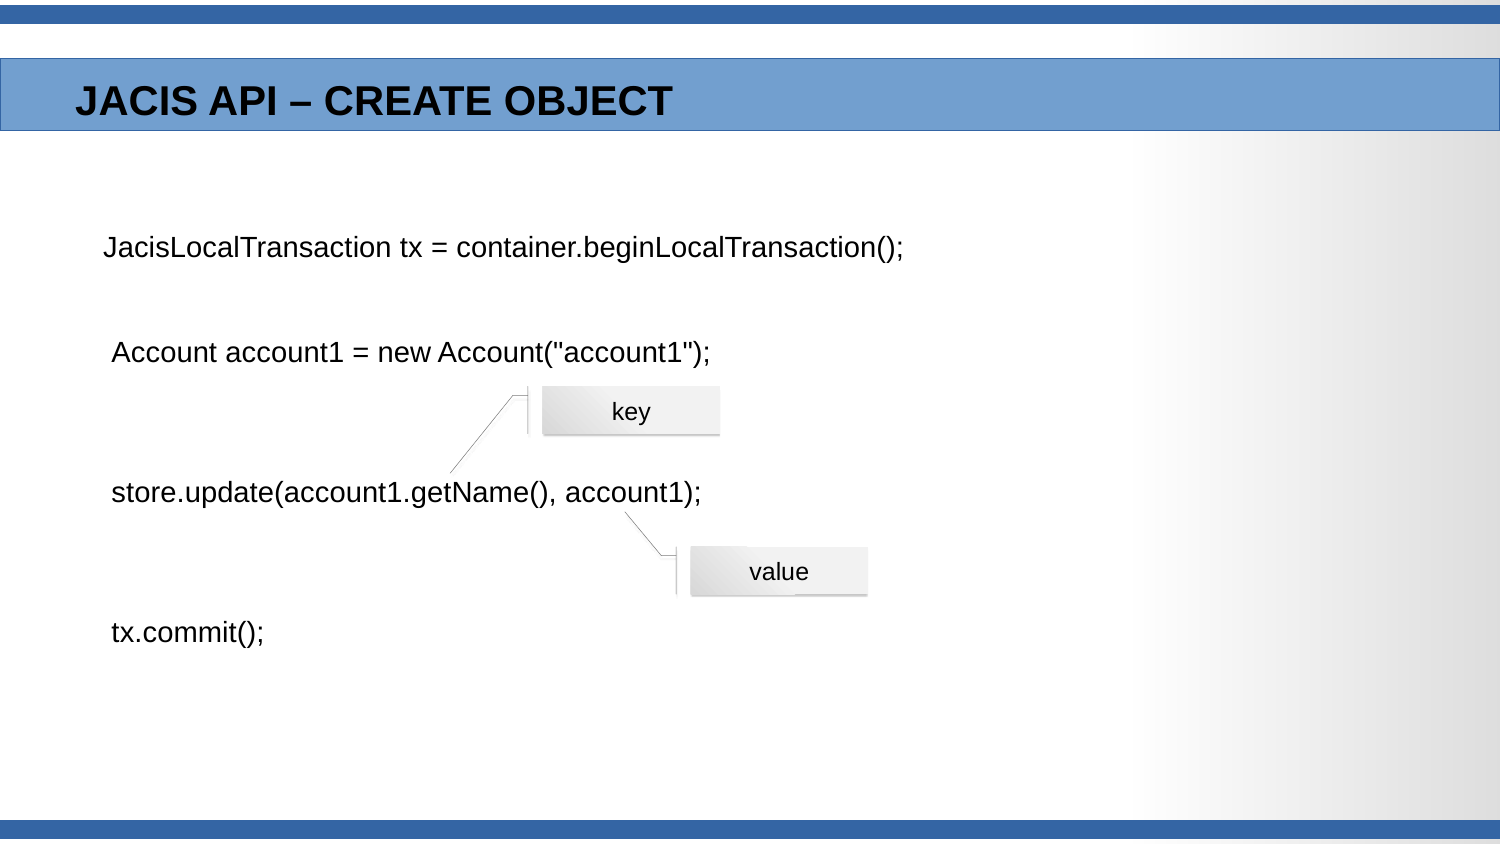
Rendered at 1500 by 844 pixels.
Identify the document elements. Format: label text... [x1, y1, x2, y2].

text_box JacisLocalTransaction tx = container.beginLocalTransaction(); Account account1 = new Account("account1"); store.update(account1.getName(), account1); tx.commit(); [88, 220, 1176, 831]
title JACIS API – CREate object [63, 52, 1199, 151]
text_box key [543, 386, 720, 434]
text_box value [691, 547, 868, 594]
